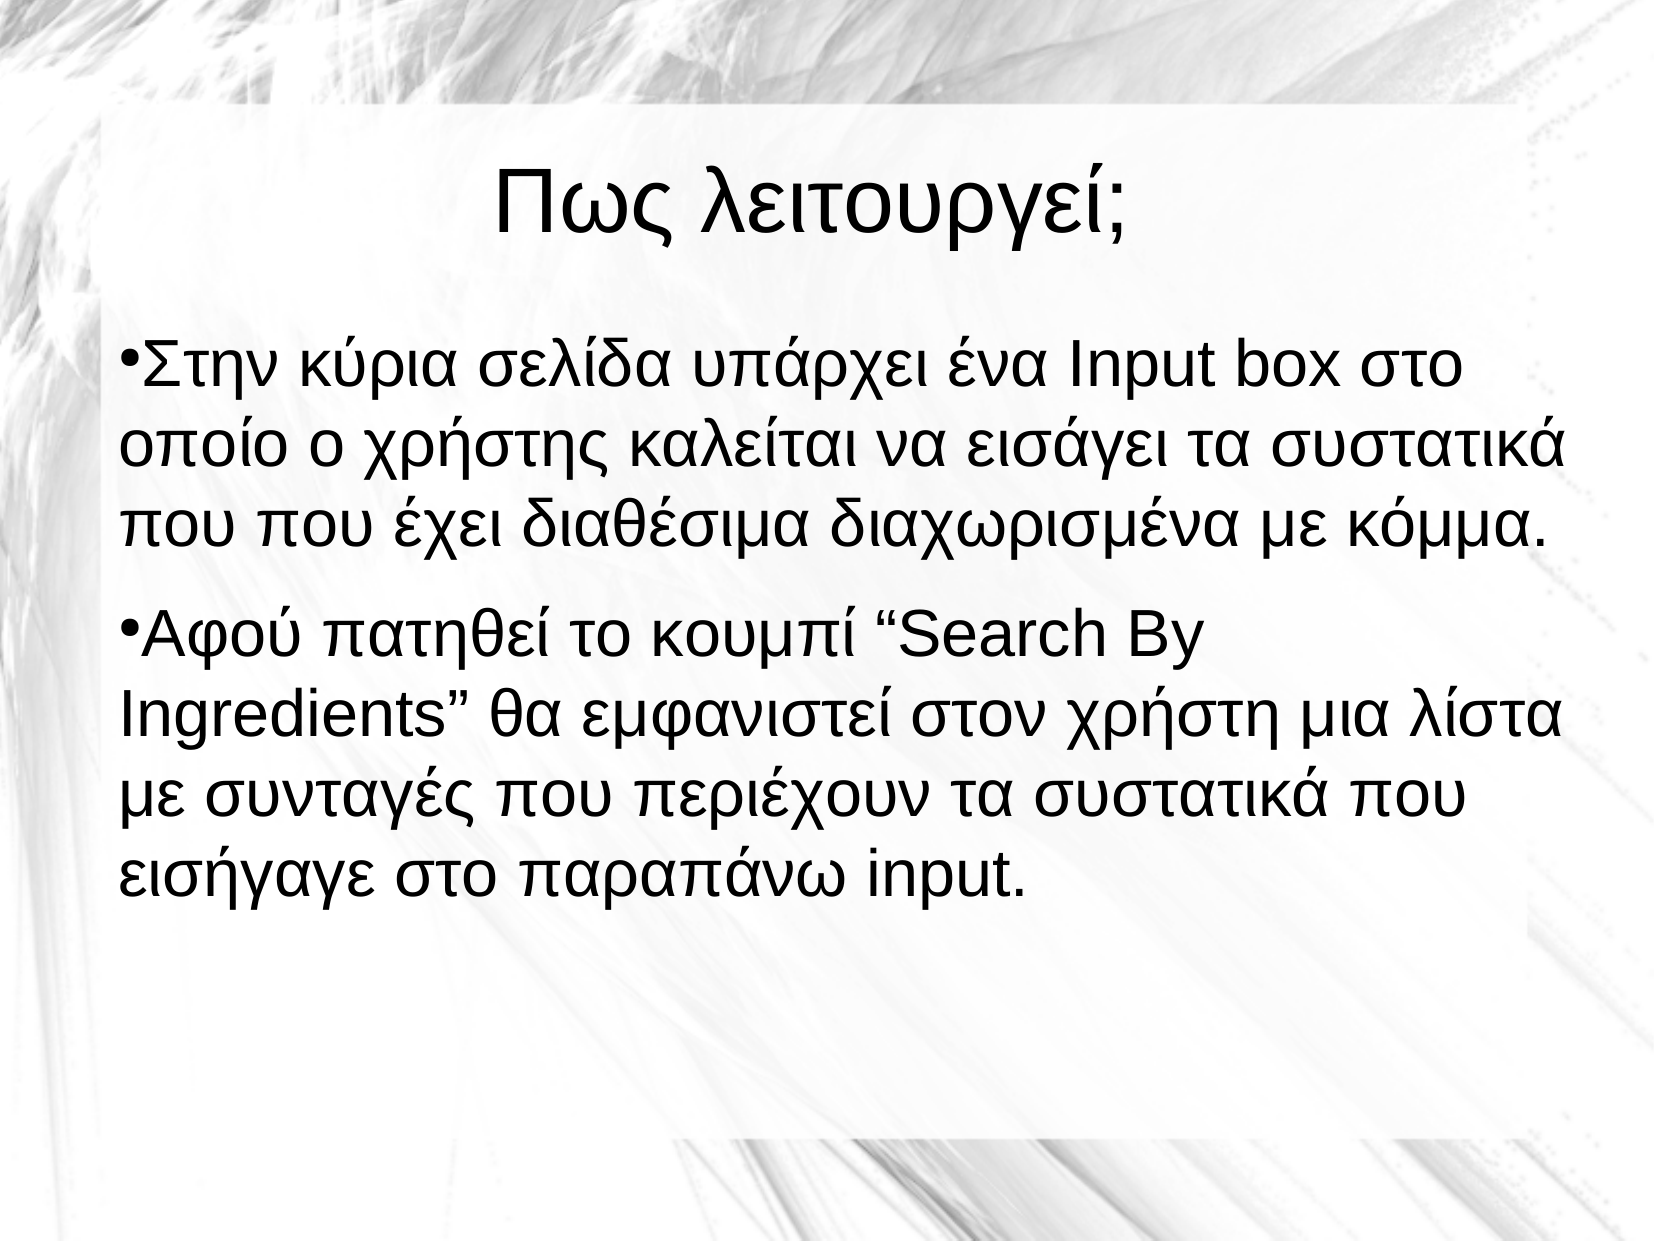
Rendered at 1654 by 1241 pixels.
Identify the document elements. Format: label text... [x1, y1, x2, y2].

list Στην κύρια σελίδα υπάρχει ένα Input box στο οποίο ο χρήστης καλείται να εισάγει τα συστατικά που που έχει διαθέσιμα διαχωρισμένα με κόμμα. Αφού πατηθεί το κουμπί “Search By Ingredients” θα εμφανιστεί στον χρήστη μια λίστα με συνταγές που περιέχουν τα συστατικά που εισήγαγε στο παραπάνω input. [118, 319, 1571, 948]
title Πως λειτουργεί; [118, 112, 1506, 281]
